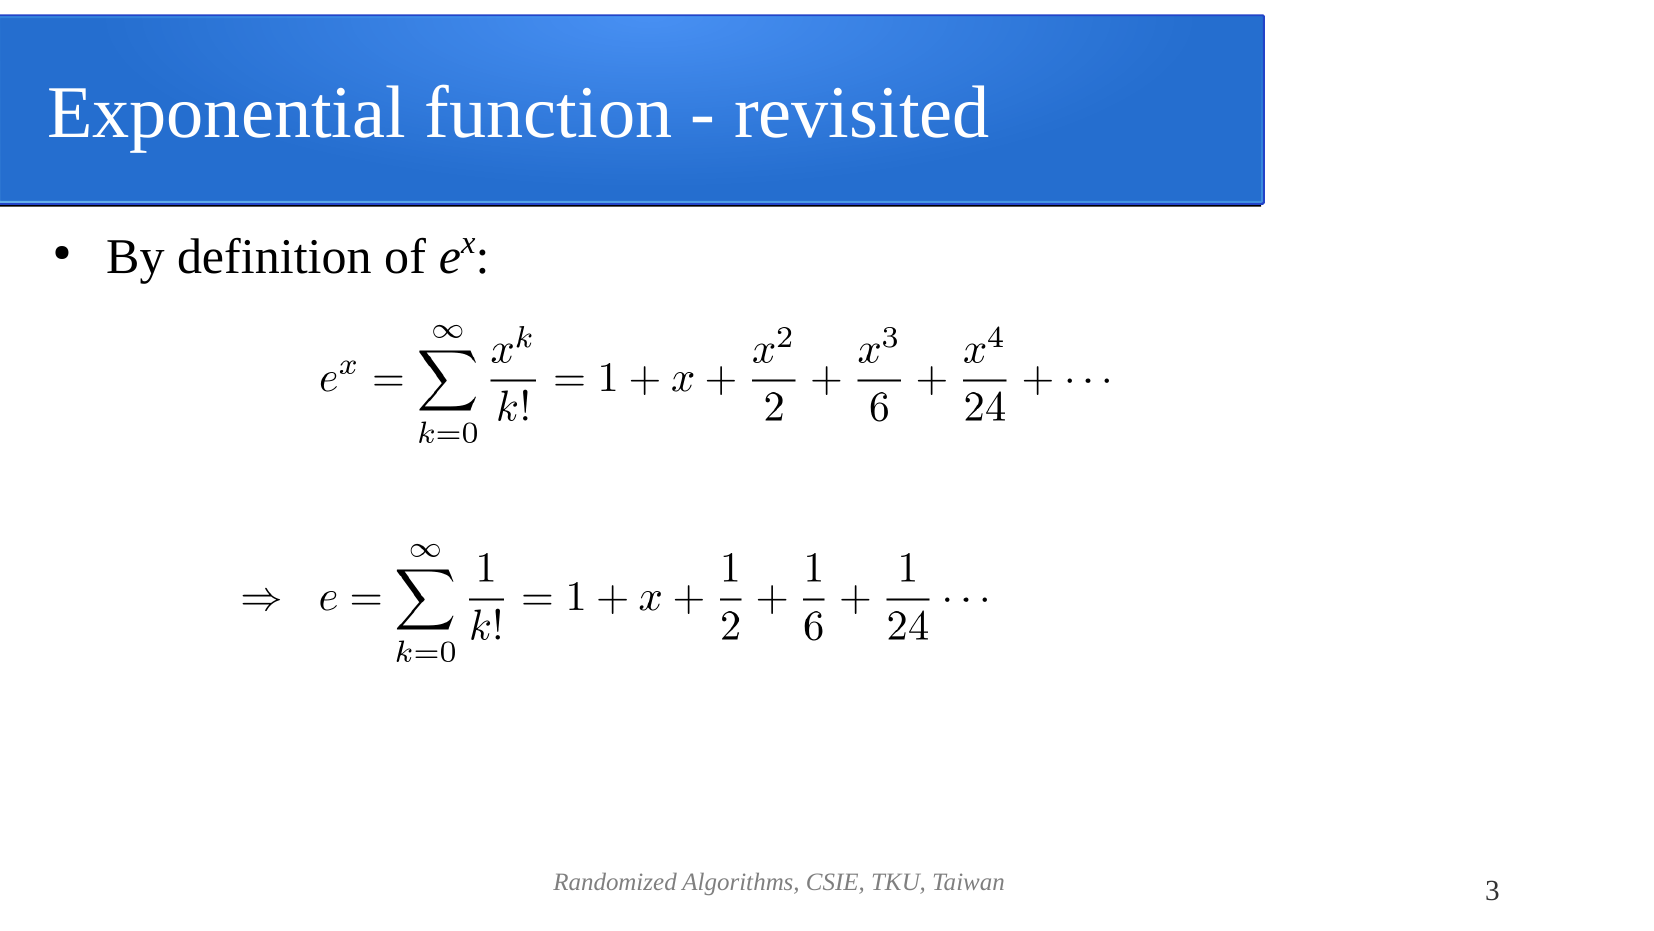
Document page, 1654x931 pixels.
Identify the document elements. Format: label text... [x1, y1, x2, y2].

list By definition of ex: [35, 224, 1524, 764]
title Exponential function - revisited [47, 35, 1199, 189]
picture [320, 324, 1109, 443]
picture [242, 543, 987, 662]
